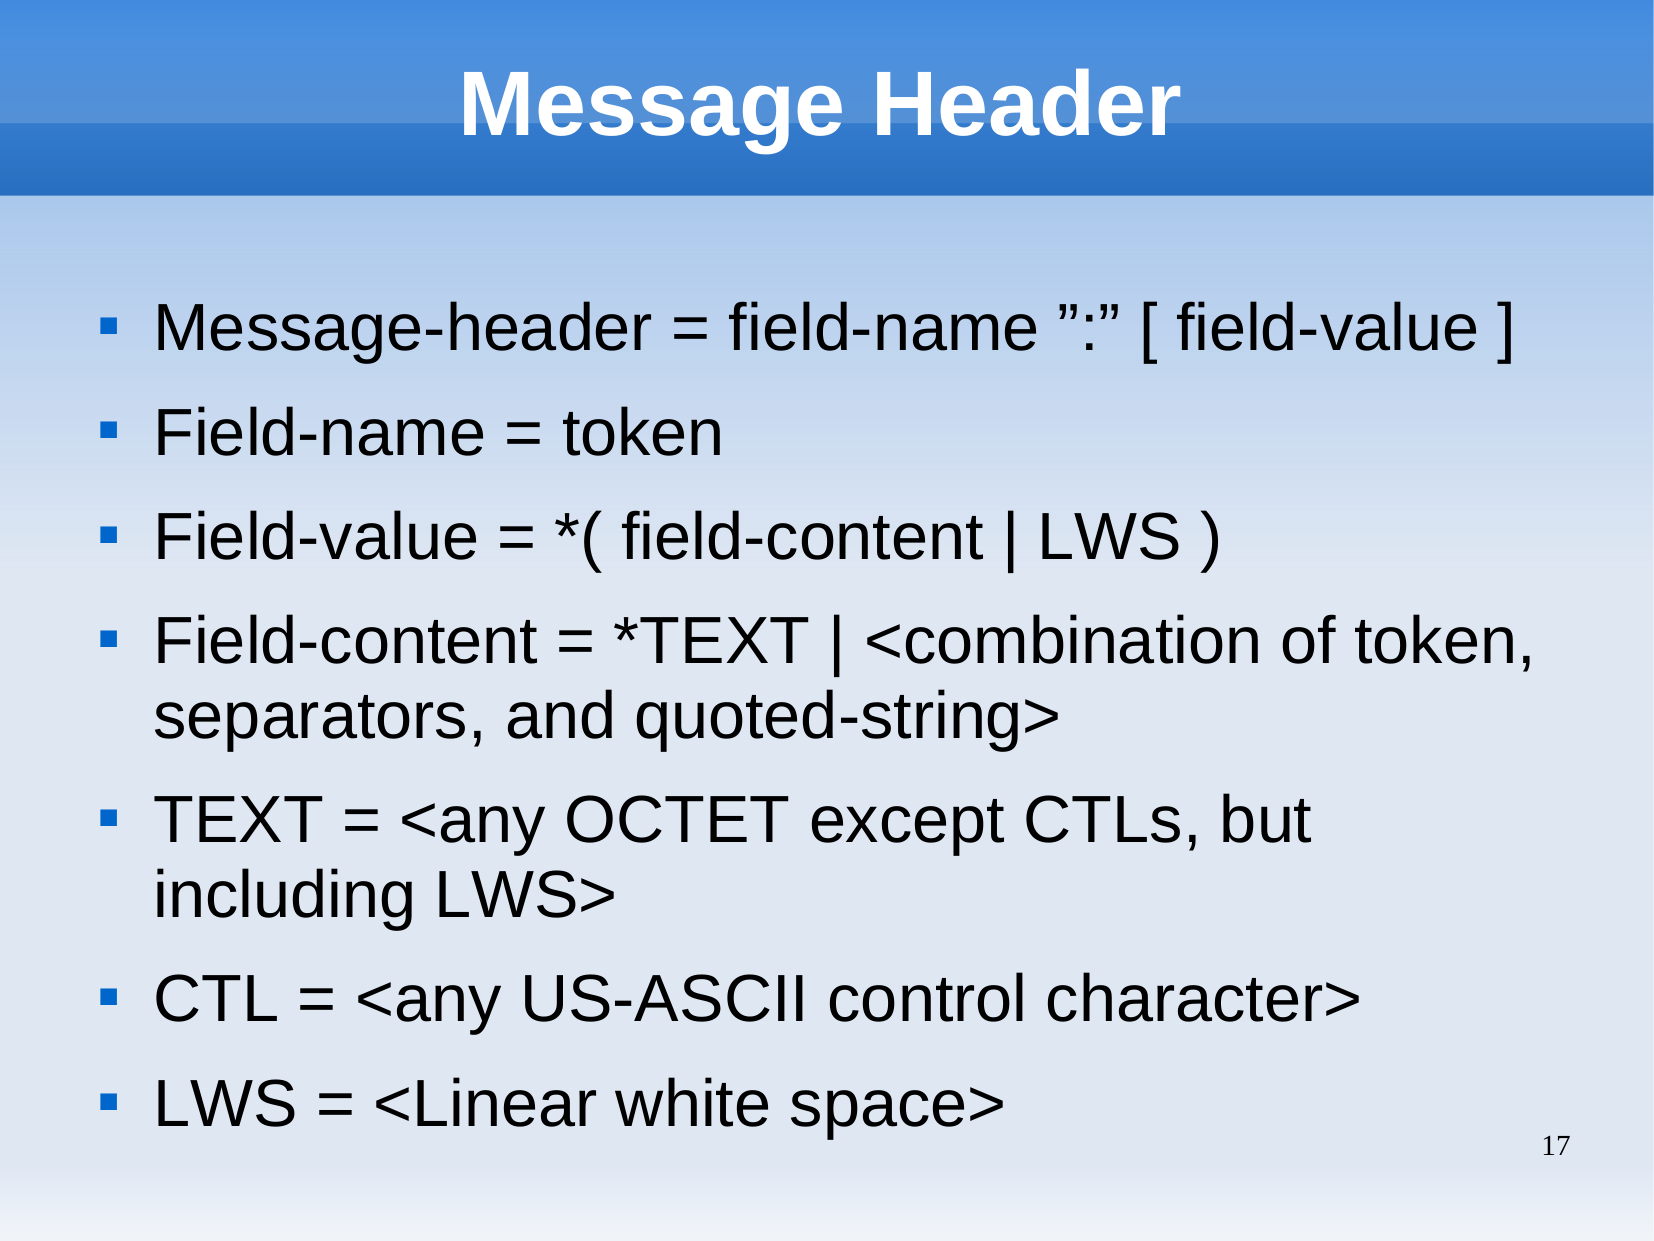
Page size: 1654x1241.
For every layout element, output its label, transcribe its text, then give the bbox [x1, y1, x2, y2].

title Message Header [76, 0, 1565, 208]
picture [0, 0, 1654, 1241]
list Message-header = field-name ”:” [ field-value ] Field-name = token Field-value = *( field-content | LWS ) Field-content = *TEXT | <combination of token, separators, and quoted-string> TEXT = <any OCTET except CTLs, but including LWS> CTL = <any US-ASCII control character> LWS = <Linear white space> [82, 290, 1571, 1141]
